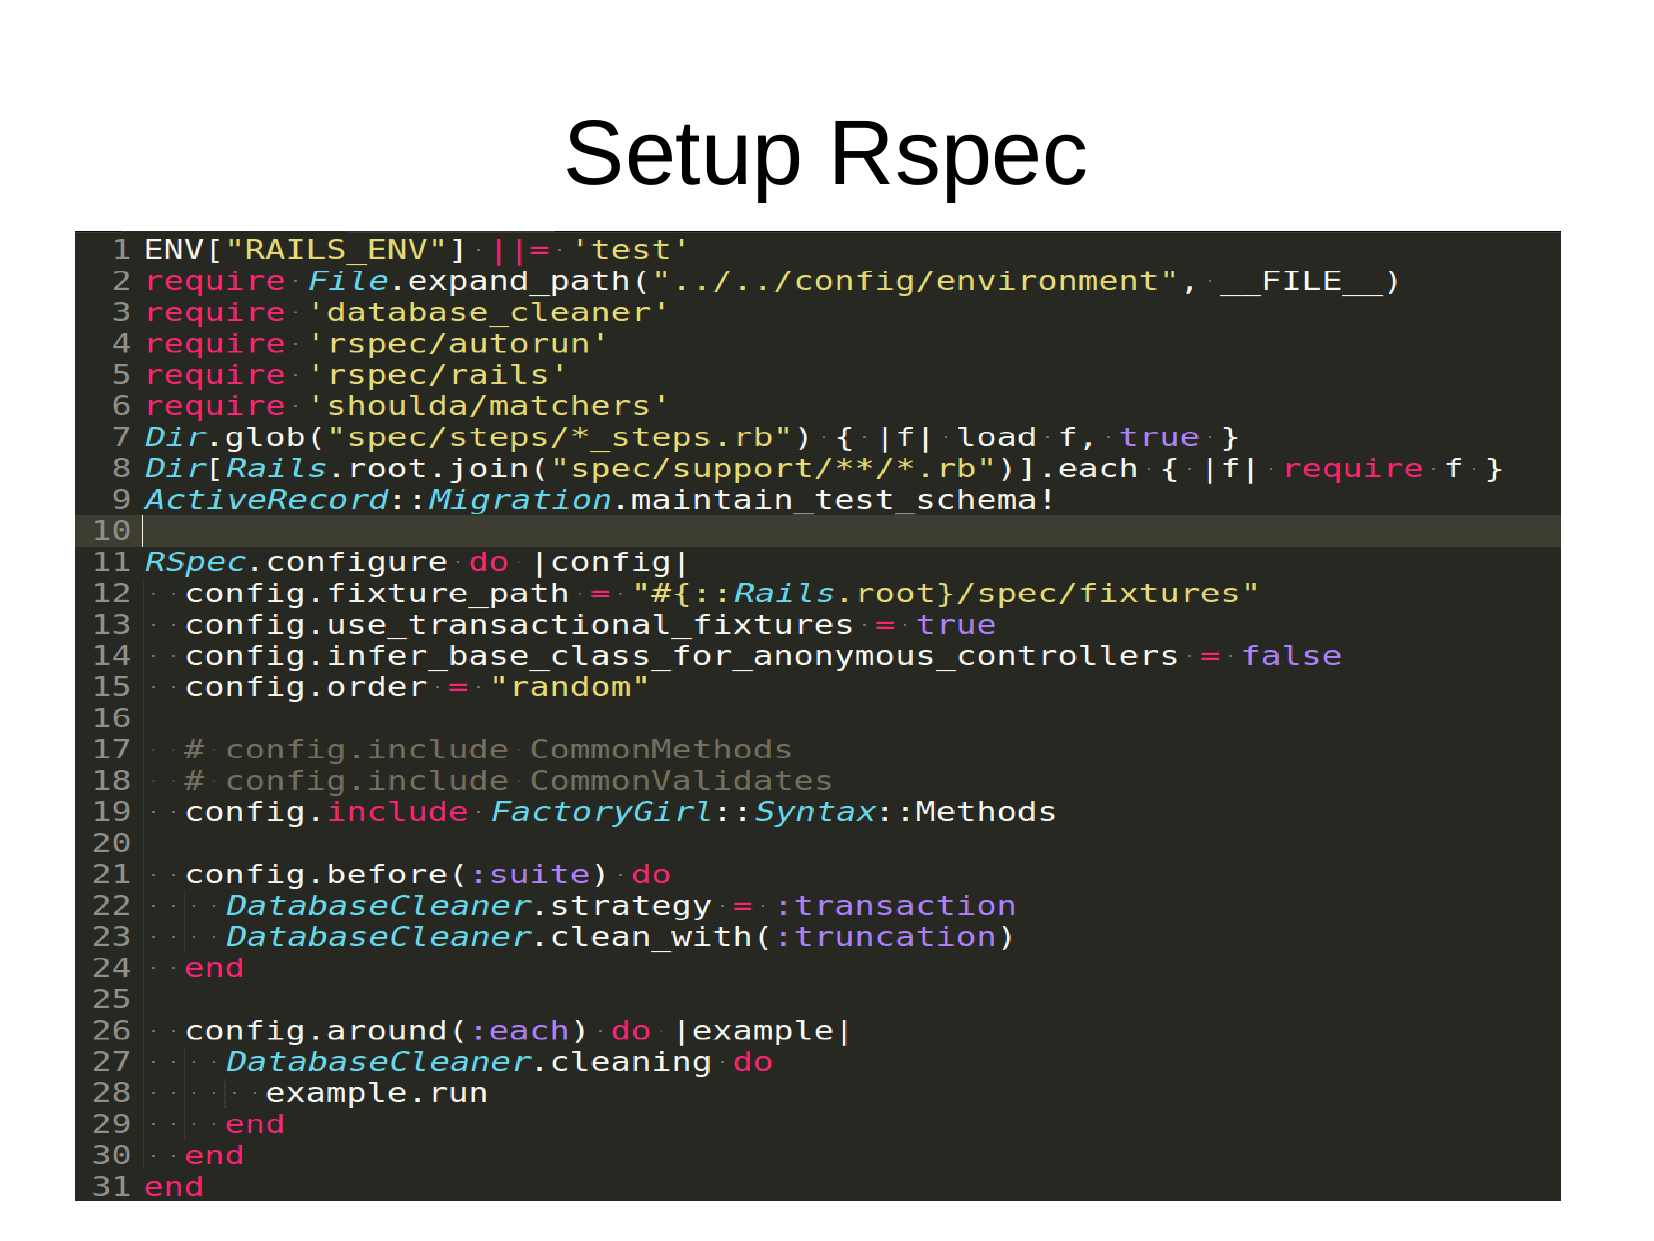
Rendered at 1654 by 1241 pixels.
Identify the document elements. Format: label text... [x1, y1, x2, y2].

picture [75, 231, 1561, 1201]
title Setup Rspec [82, 49, 1571, 257]
